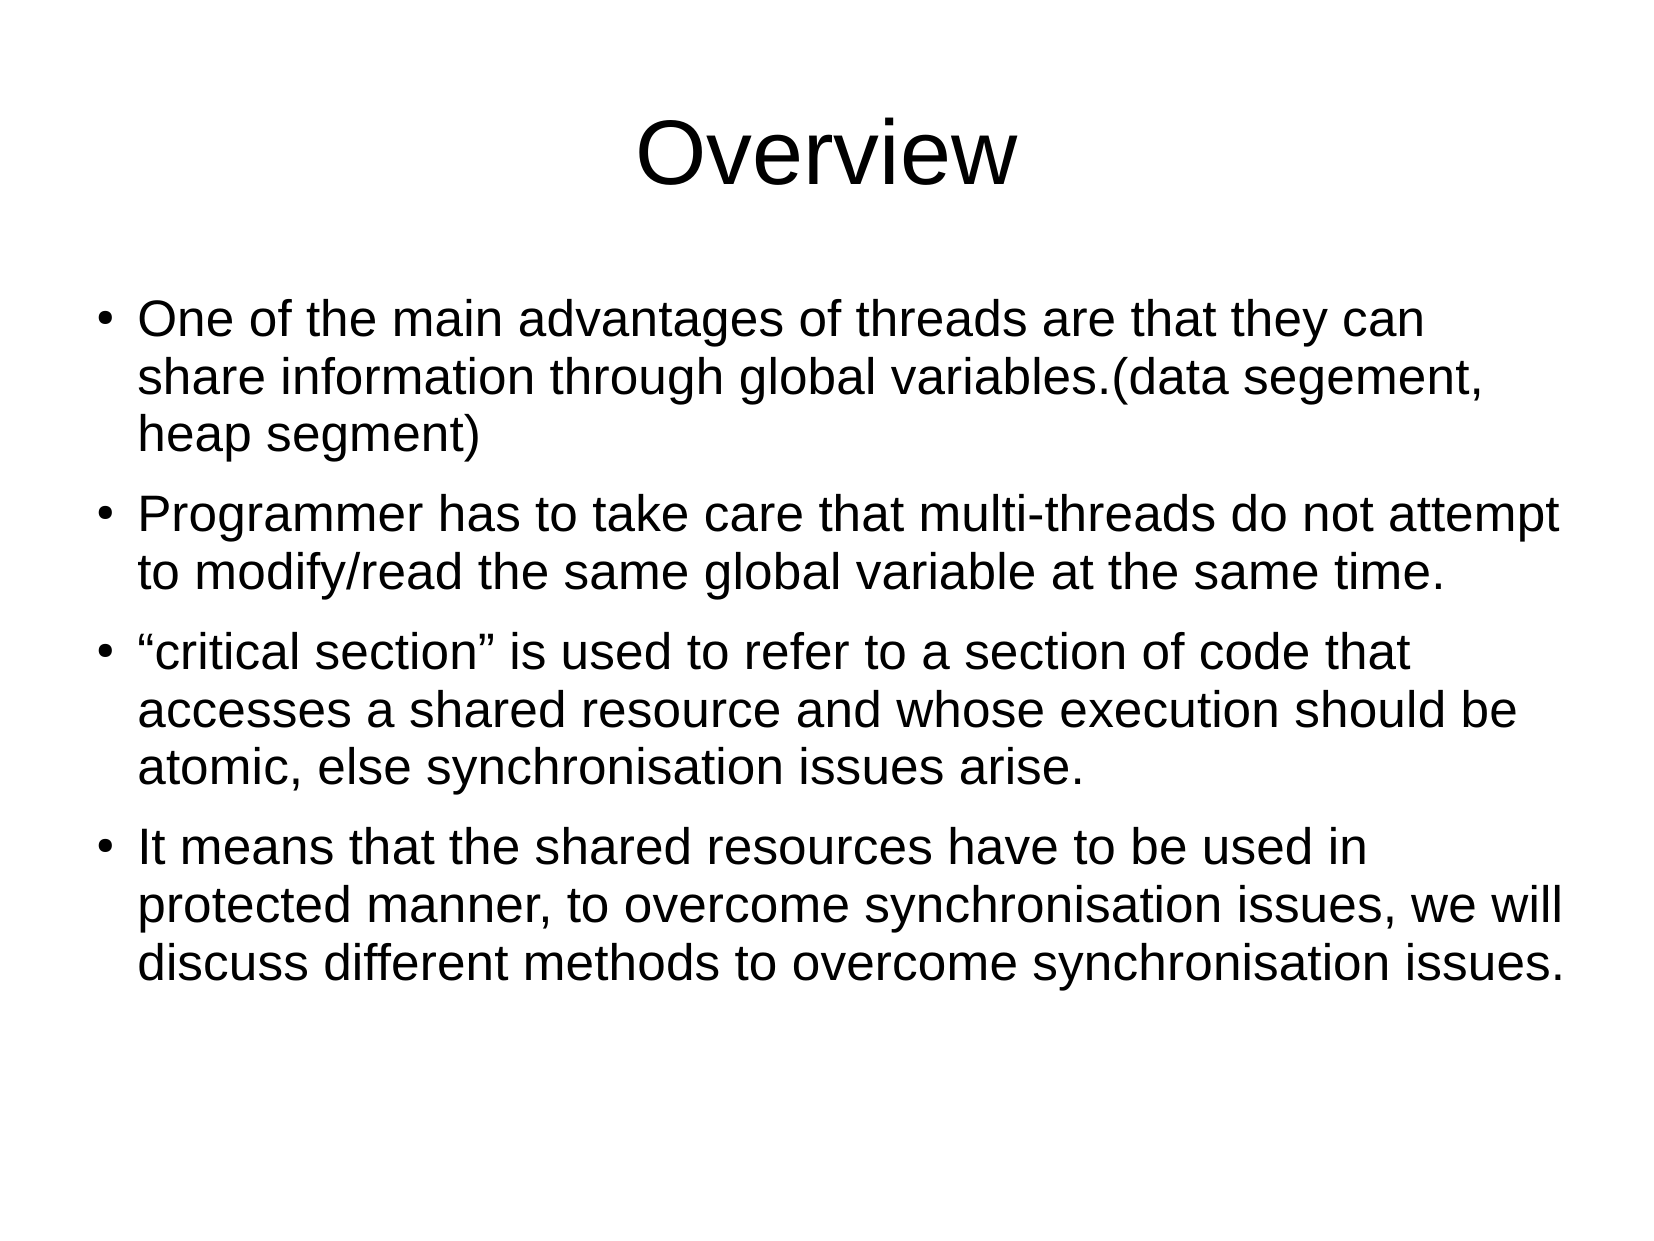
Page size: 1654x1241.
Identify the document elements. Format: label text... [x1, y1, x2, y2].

list One of the main advantages of threads are that they can share information through global variables.(data segement, heap segment) Programmer has to take care that multi-threads do not attempt to modify/read the same global variable at the same time. “critical section” is used to refer to a section of code that accesses a shared resource and whose execution should be atomic, else synchronisation issues arise. It means that the shared resources have to be used in protected manner, to overcome synchronisation issues, we will discuss different methods to overcome synchronisation issues. [82, 290, 1571, 1010]
title Overview [82, 49, 1571, 257]
